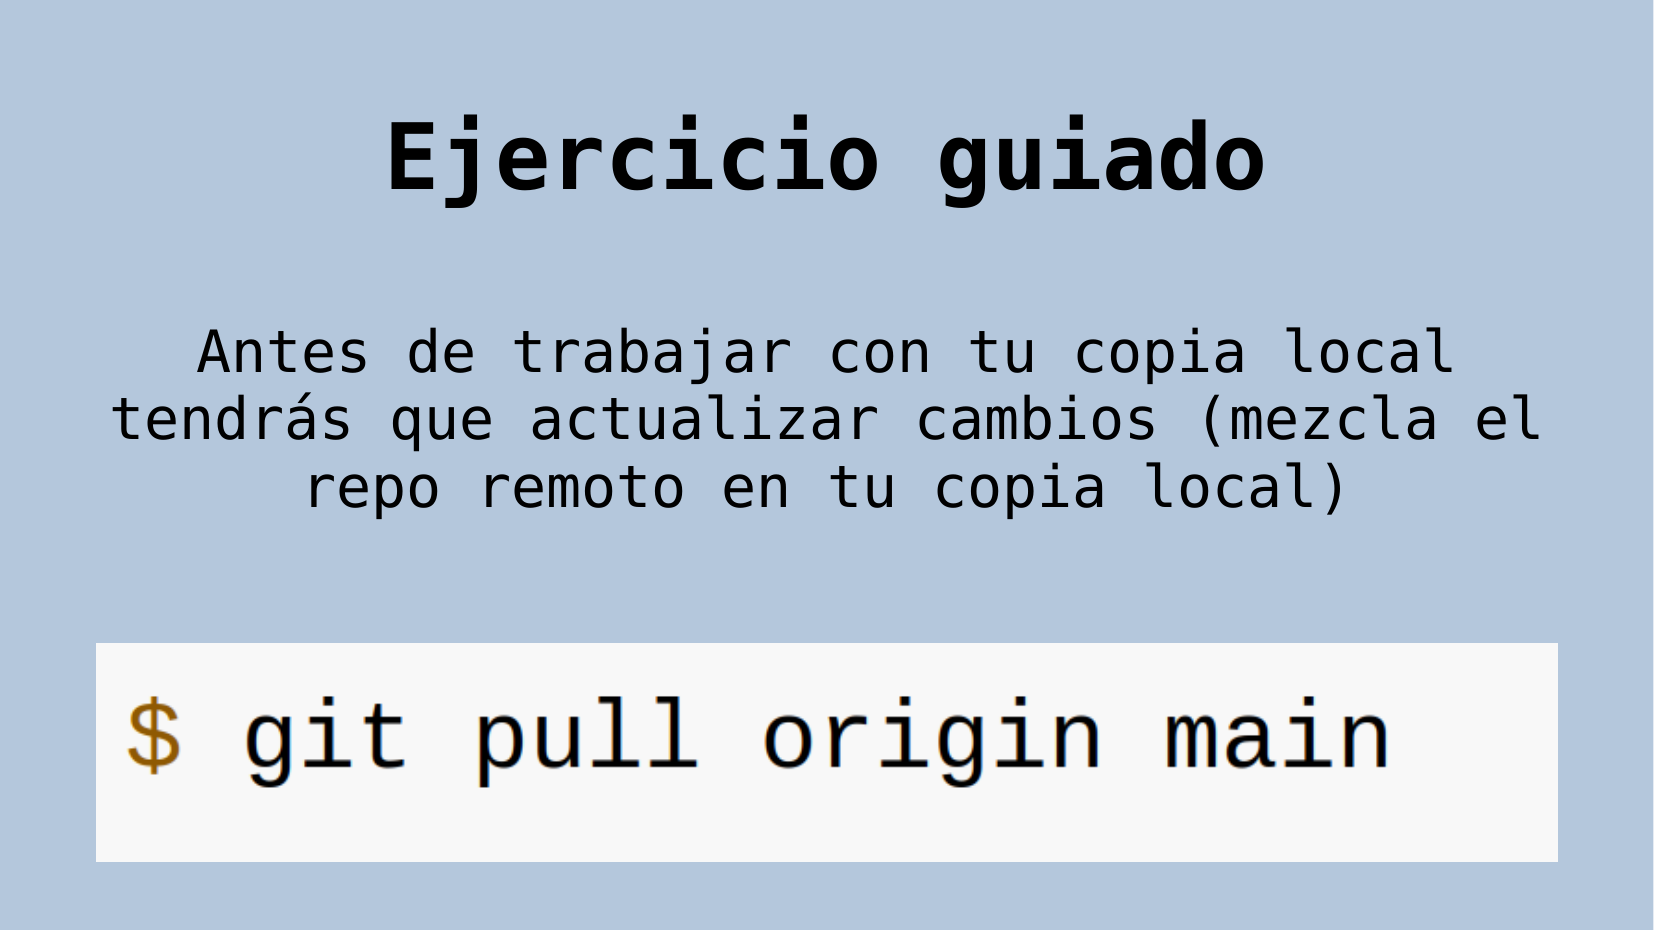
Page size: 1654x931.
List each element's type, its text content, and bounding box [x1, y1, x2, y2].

picture [96, 643, 1558, 862]
title Ejercicio guiado Antes de trabajar con tu copia local tendrás que actualizar cambios (mezcla el repo remoto en tu copia local) [82, 103, 1571, 522]
